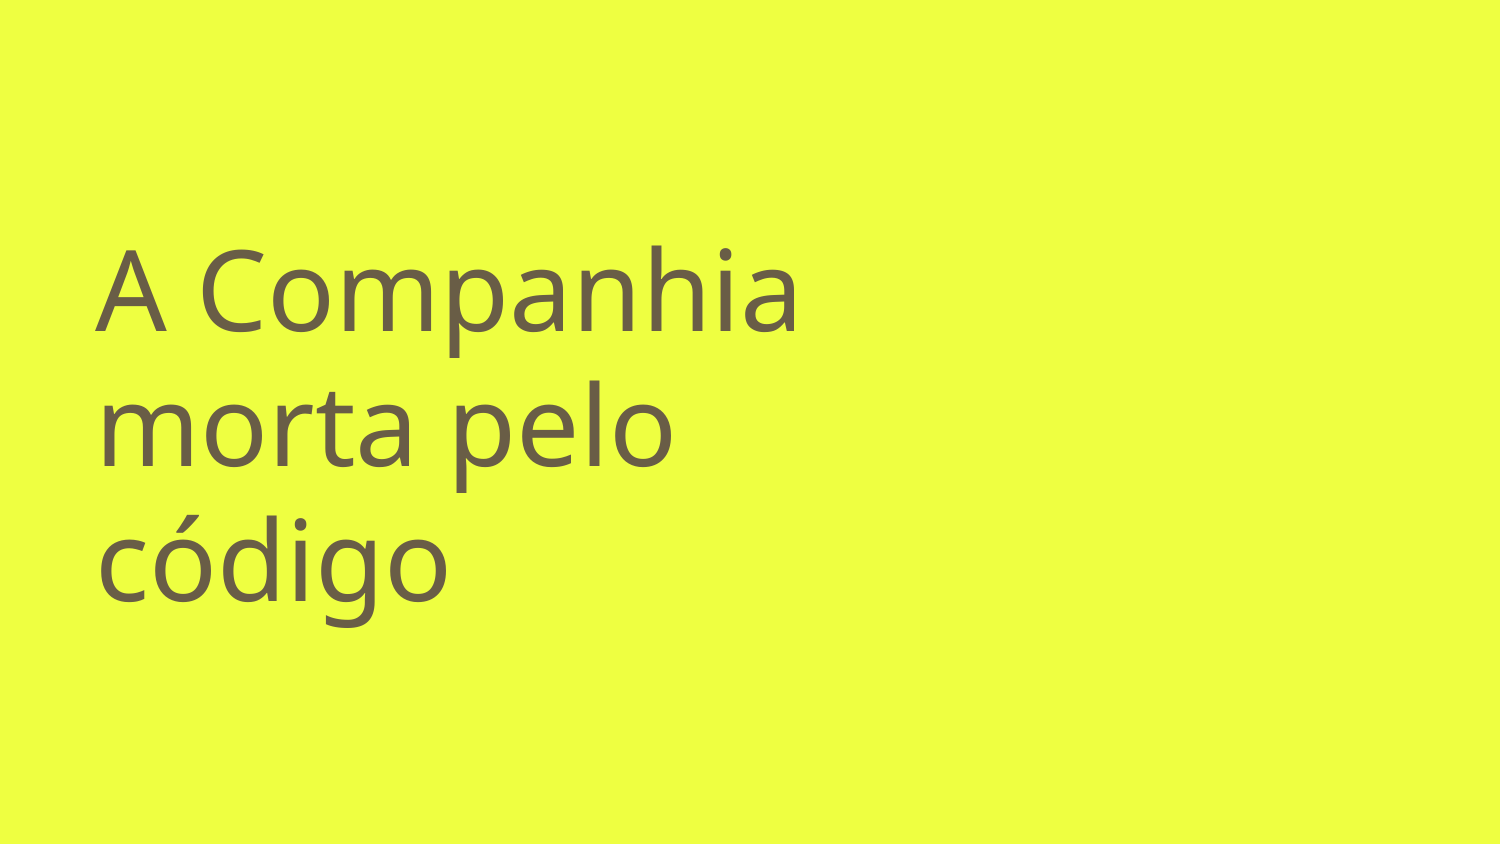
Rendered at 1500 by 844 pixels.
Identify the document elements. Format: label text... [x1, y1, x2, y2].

title A Companhia morta pelo código [80, 86, 1002, 758]
